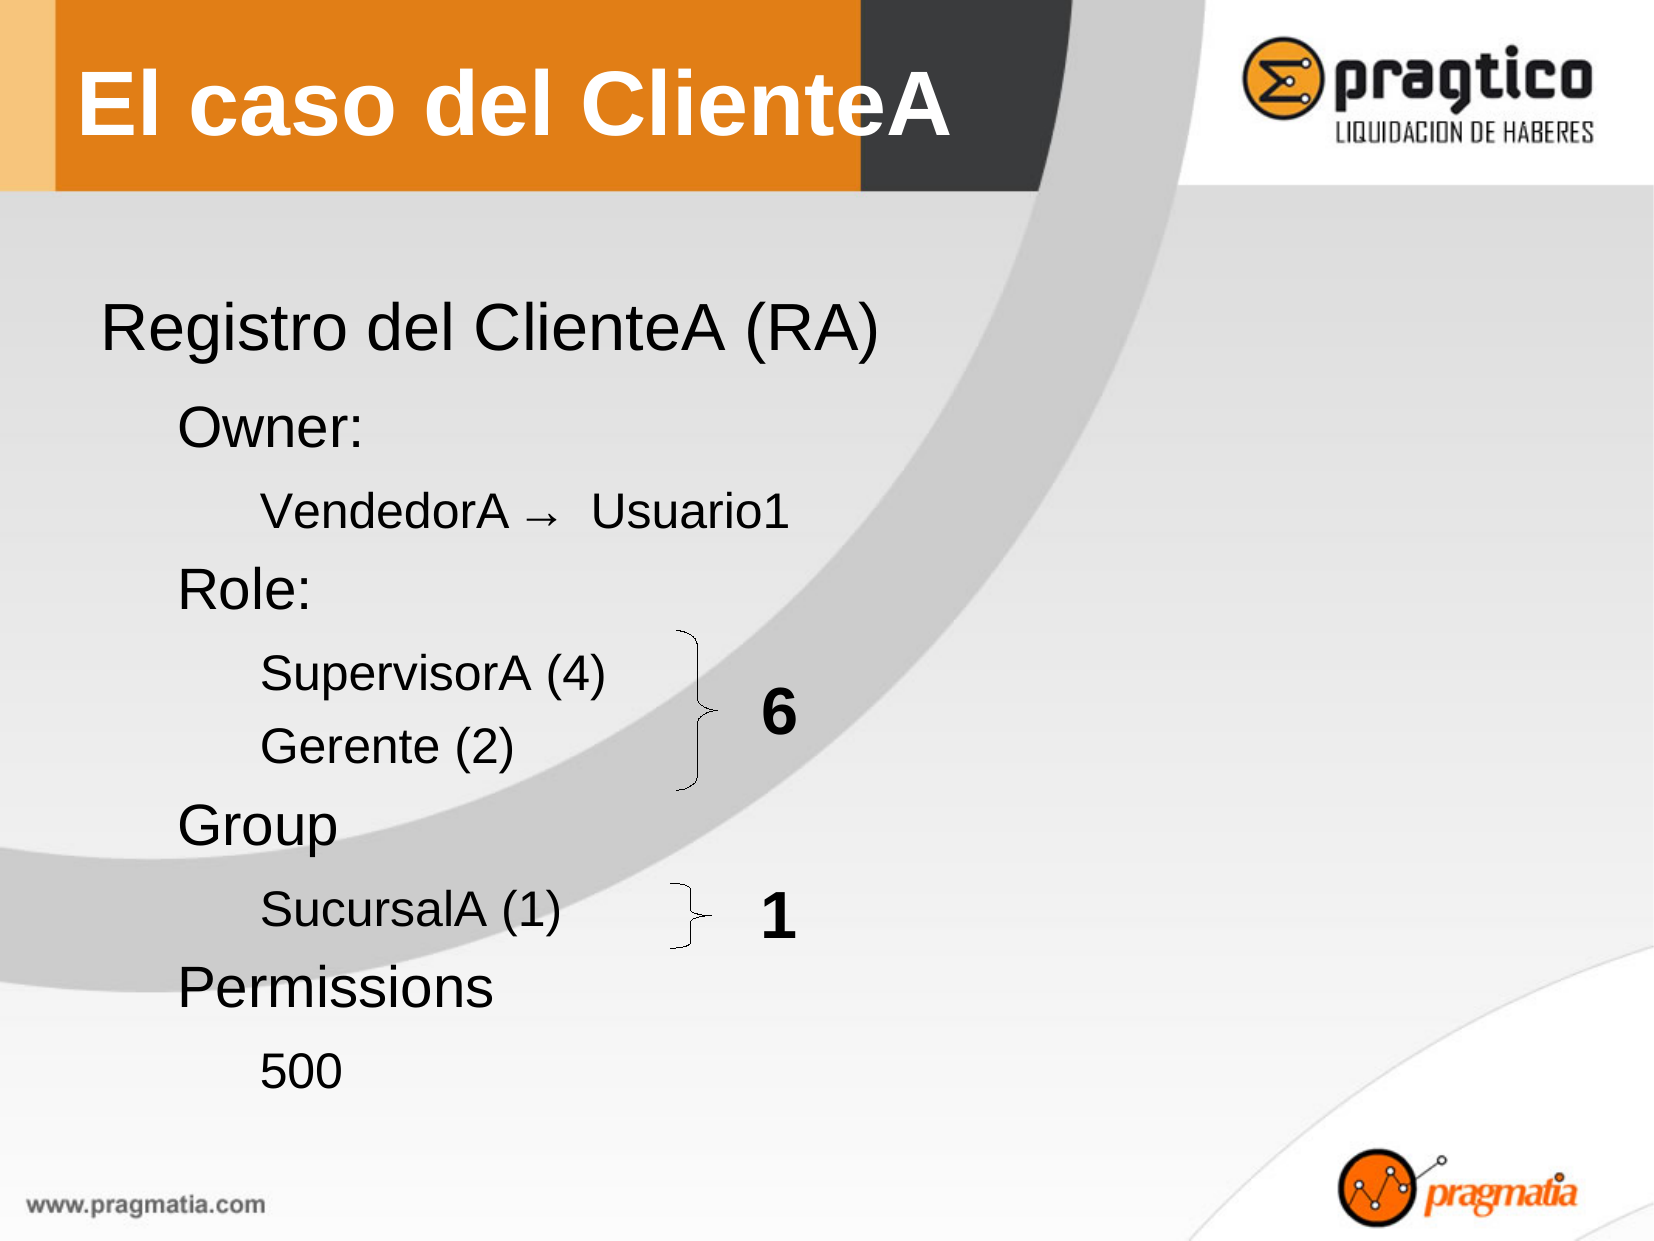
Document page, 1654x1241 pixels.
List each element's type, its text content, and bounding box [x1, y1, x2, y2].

text_box 1 [746, 870, 959, 960]
title El caso del ClienteA [76, 7, 1565, 200]
list Registro del ClienteA (RA) Owner: VendedorA → Usuario1 Role: SupervisorA (4) Gerente (2) Group SucursalA (1) Permissions 500 [82, 658, 1571, 1099]
picture [0, 658, 1654, 1241]
list Registro del ClienteA (RA) Owner: VendedorA → Usuario1 Role: SupervisorA (4) Gerente (2) Group SucursalA (1) Permissions 500 [82, 290, 1571, 594]
picture [0, 0, 1654, 594]
text_box 6 [746, 666, 960, 757]
chart [0, 594, 1654, 658]
